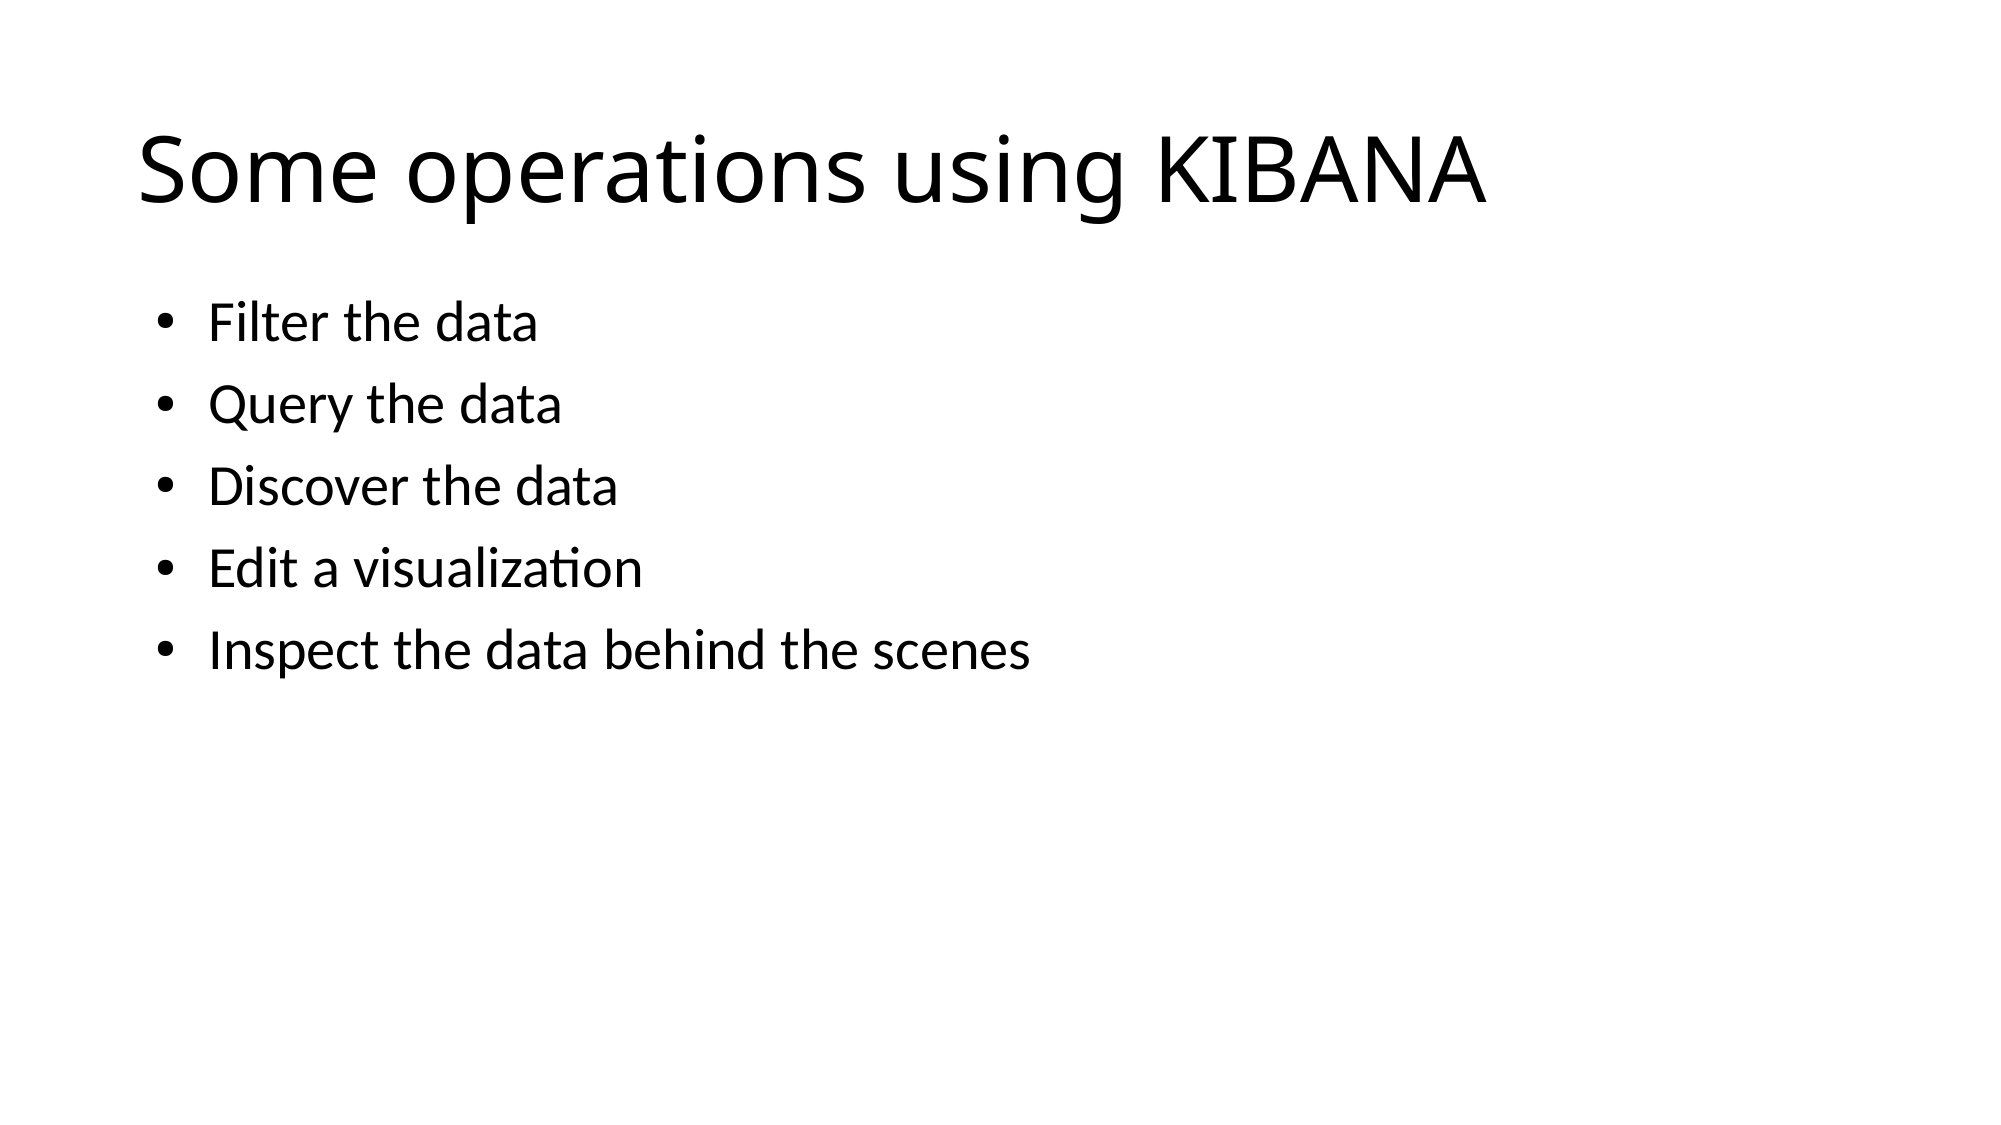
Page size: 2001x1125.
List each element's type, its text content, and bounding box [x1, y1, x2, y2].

title Some operations using KIBANA [137, 59, 1863, 278]
list Filter the data Query the data Discover the data Edit a visualization Inspect the data behind the scenes [137, 299, 1863, 1014]
